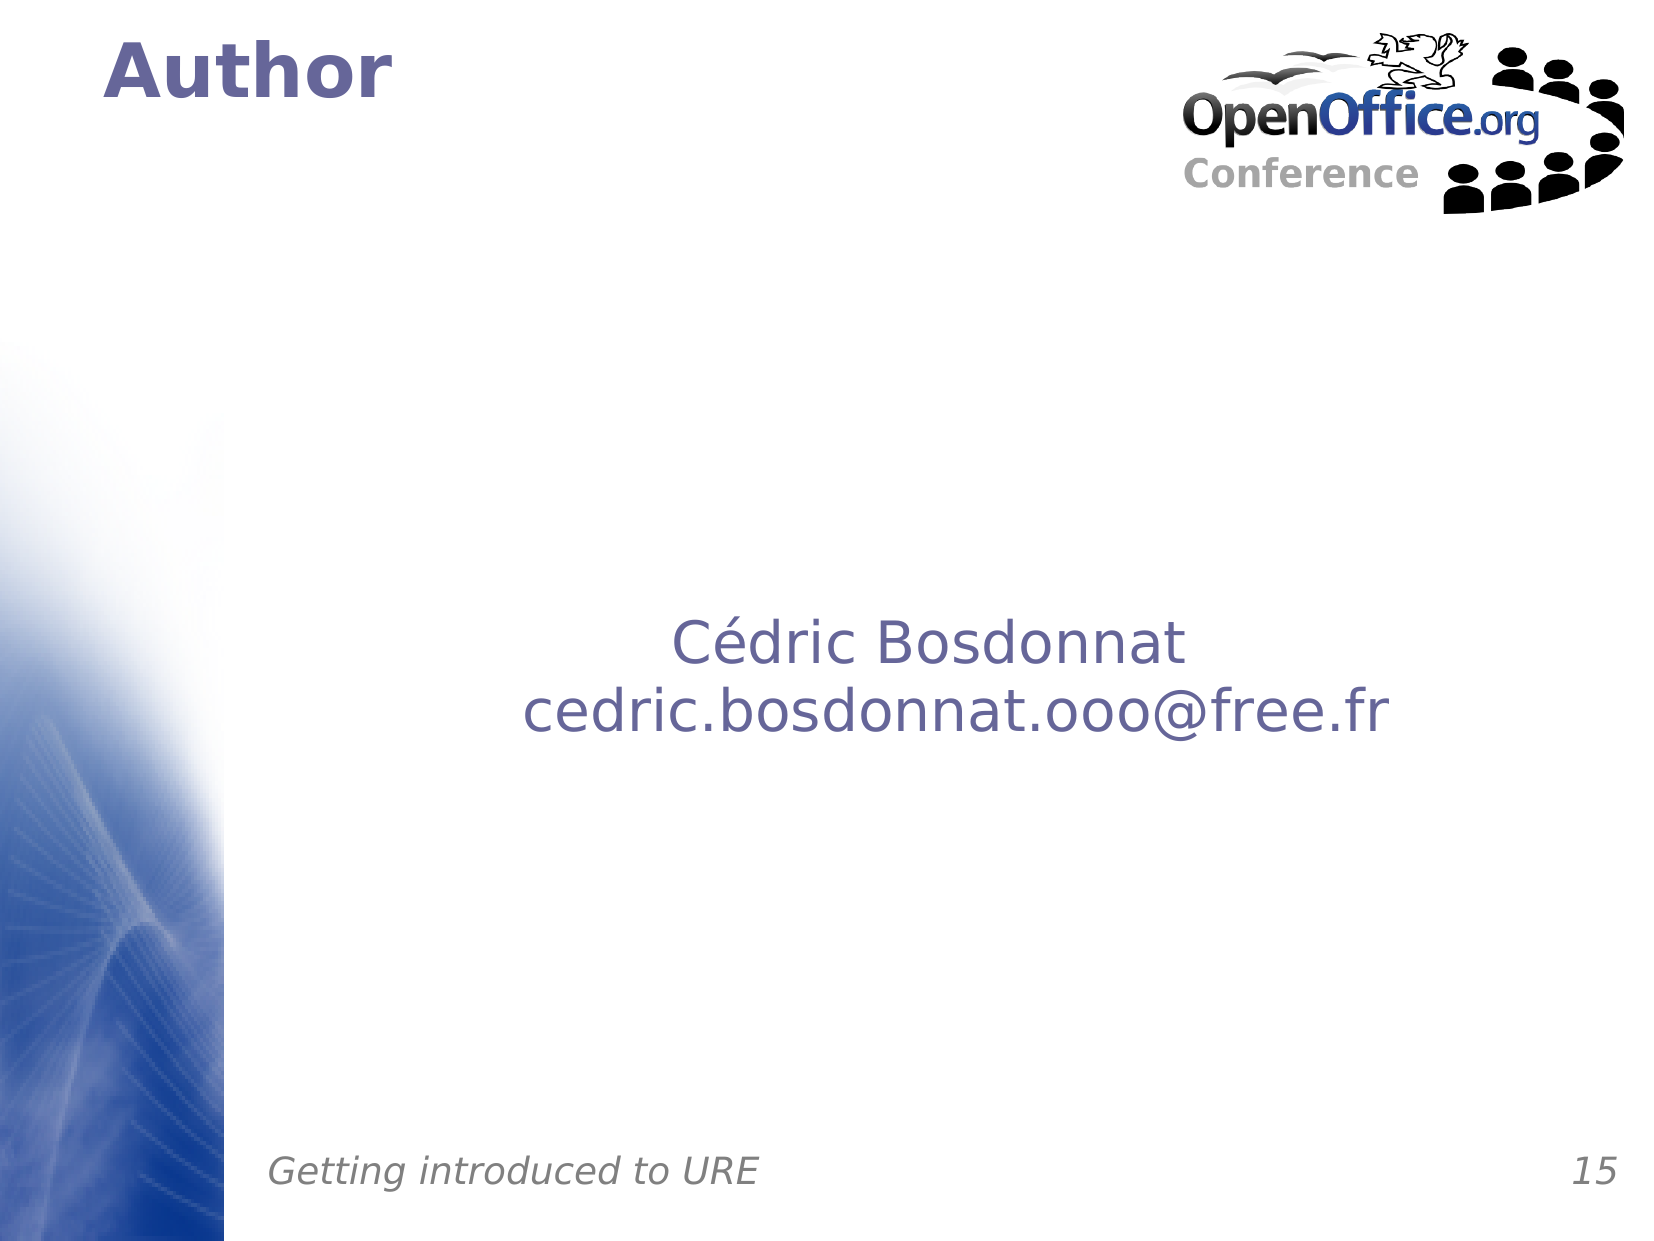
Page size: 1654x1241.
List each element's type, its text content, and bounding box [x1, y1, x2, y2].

picture [1183, 33, 1624, 214]
title Author [15, 15, 987, 129]
subtitle Cédric Bosdonnat cedric.bosdonnat.ooo@free.fr [223, 223, 1619, 1133]
picture [0, 0, 224, 1241]
